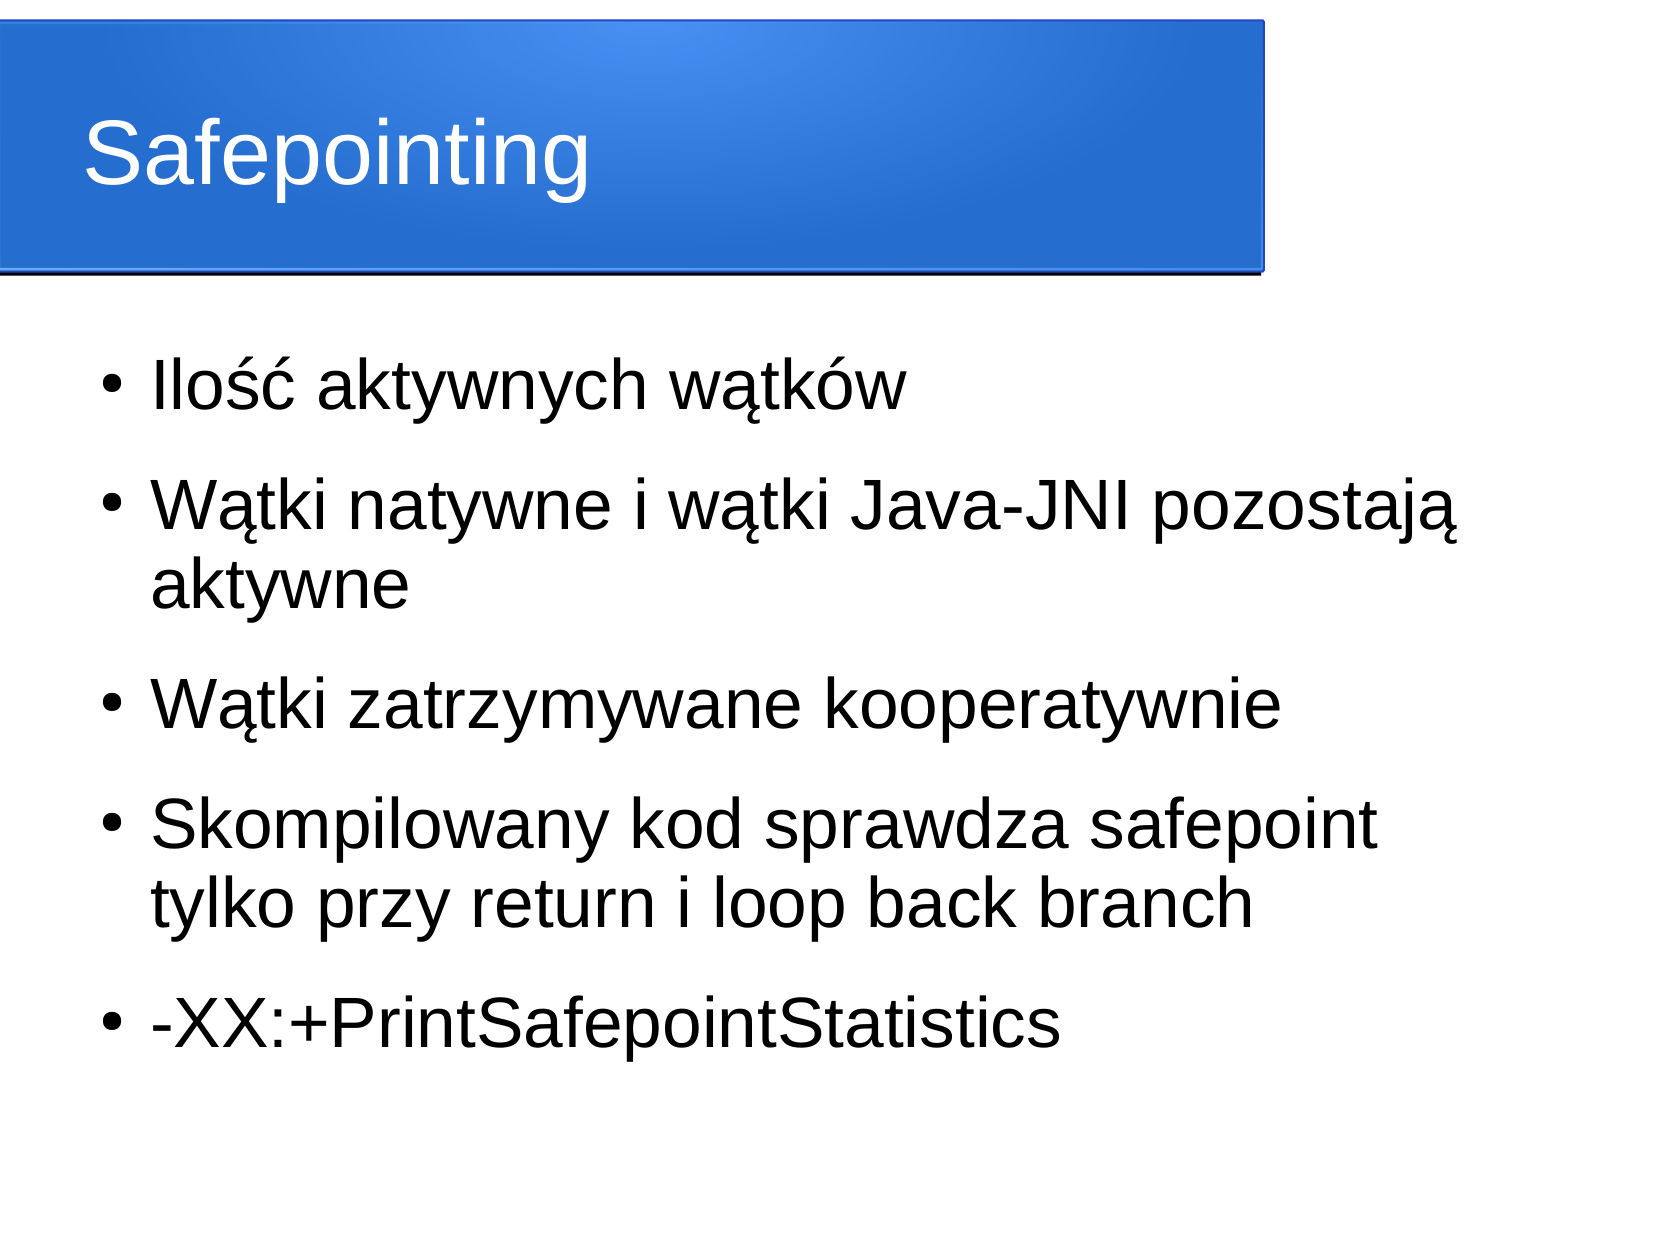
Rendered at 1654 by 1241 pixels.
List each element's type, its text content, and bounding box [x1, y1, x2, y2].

title Safepointing [82, 49, 1250, 257]
list Ilość aktywnych wątków Wątki natywne i wątki Java-JNI pozostają aktywne Wątki zatrzymywane kooperatywnie Skompilowany kod sprawdza safepoint tylko przy return i loop back branch -XX:+PrintSafepointStatistics [82, 345, 1538, 1065]
